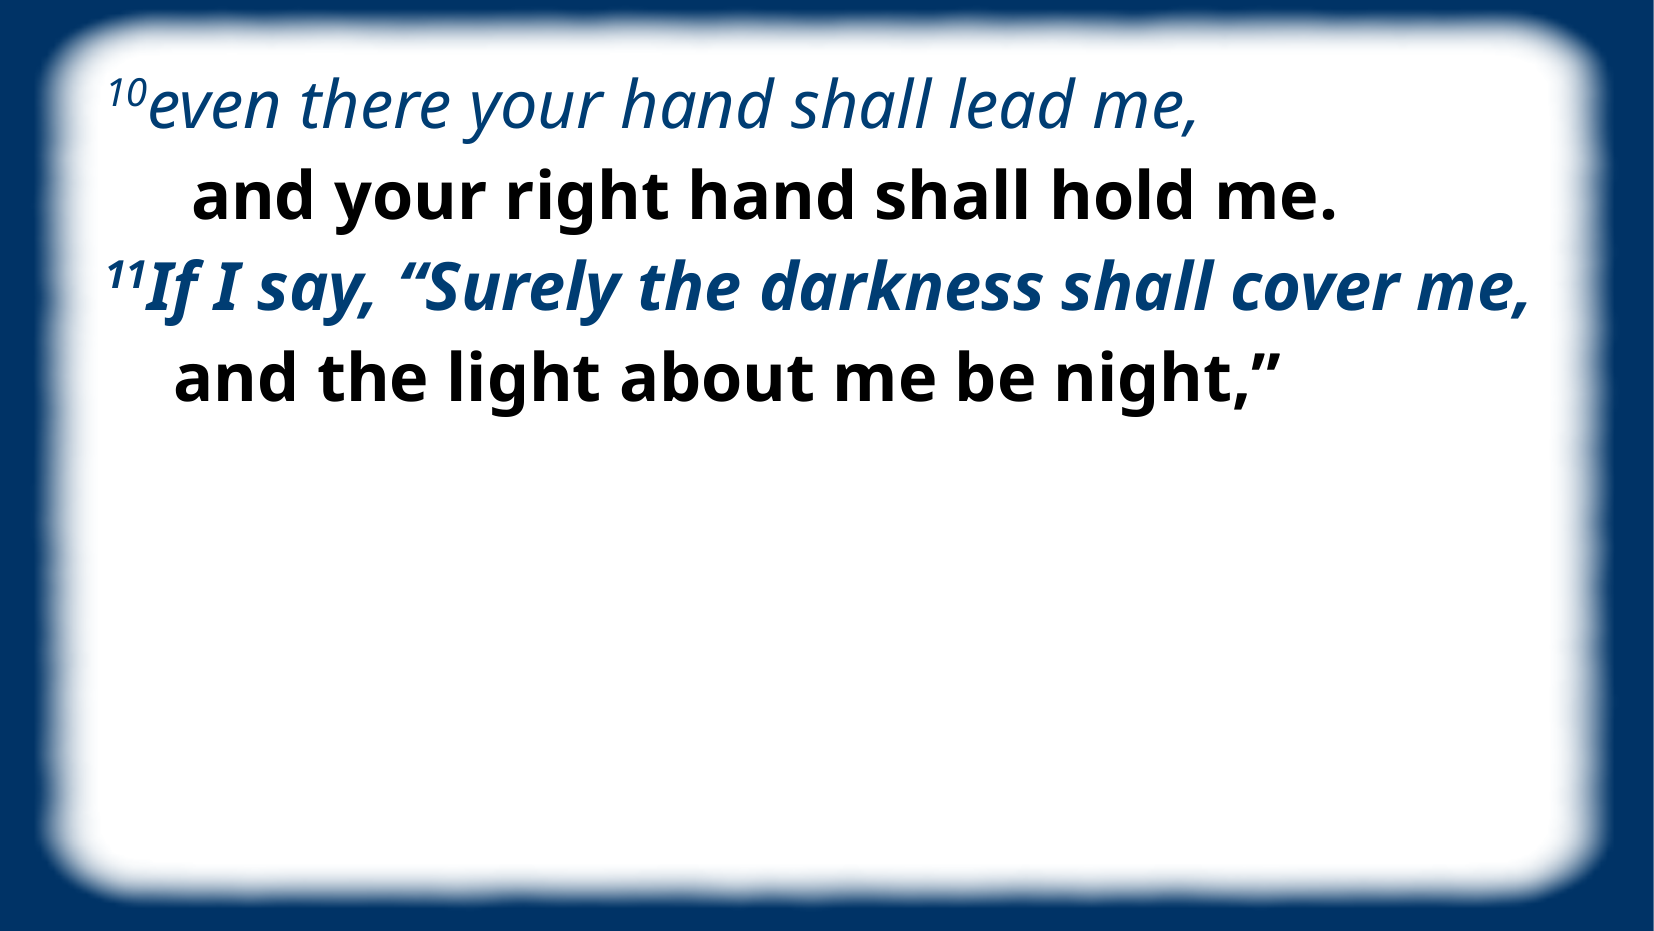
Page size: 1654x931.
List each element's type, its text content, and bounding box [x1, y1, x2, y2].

text_box 10even there your hand shall lead me, and your right hand shall hold me. 11If I say, “Surely the darkness shall cover me, and the light about me be night,” [90, 50, 1561, 509]
picture [0, 0, 1654, 931]
